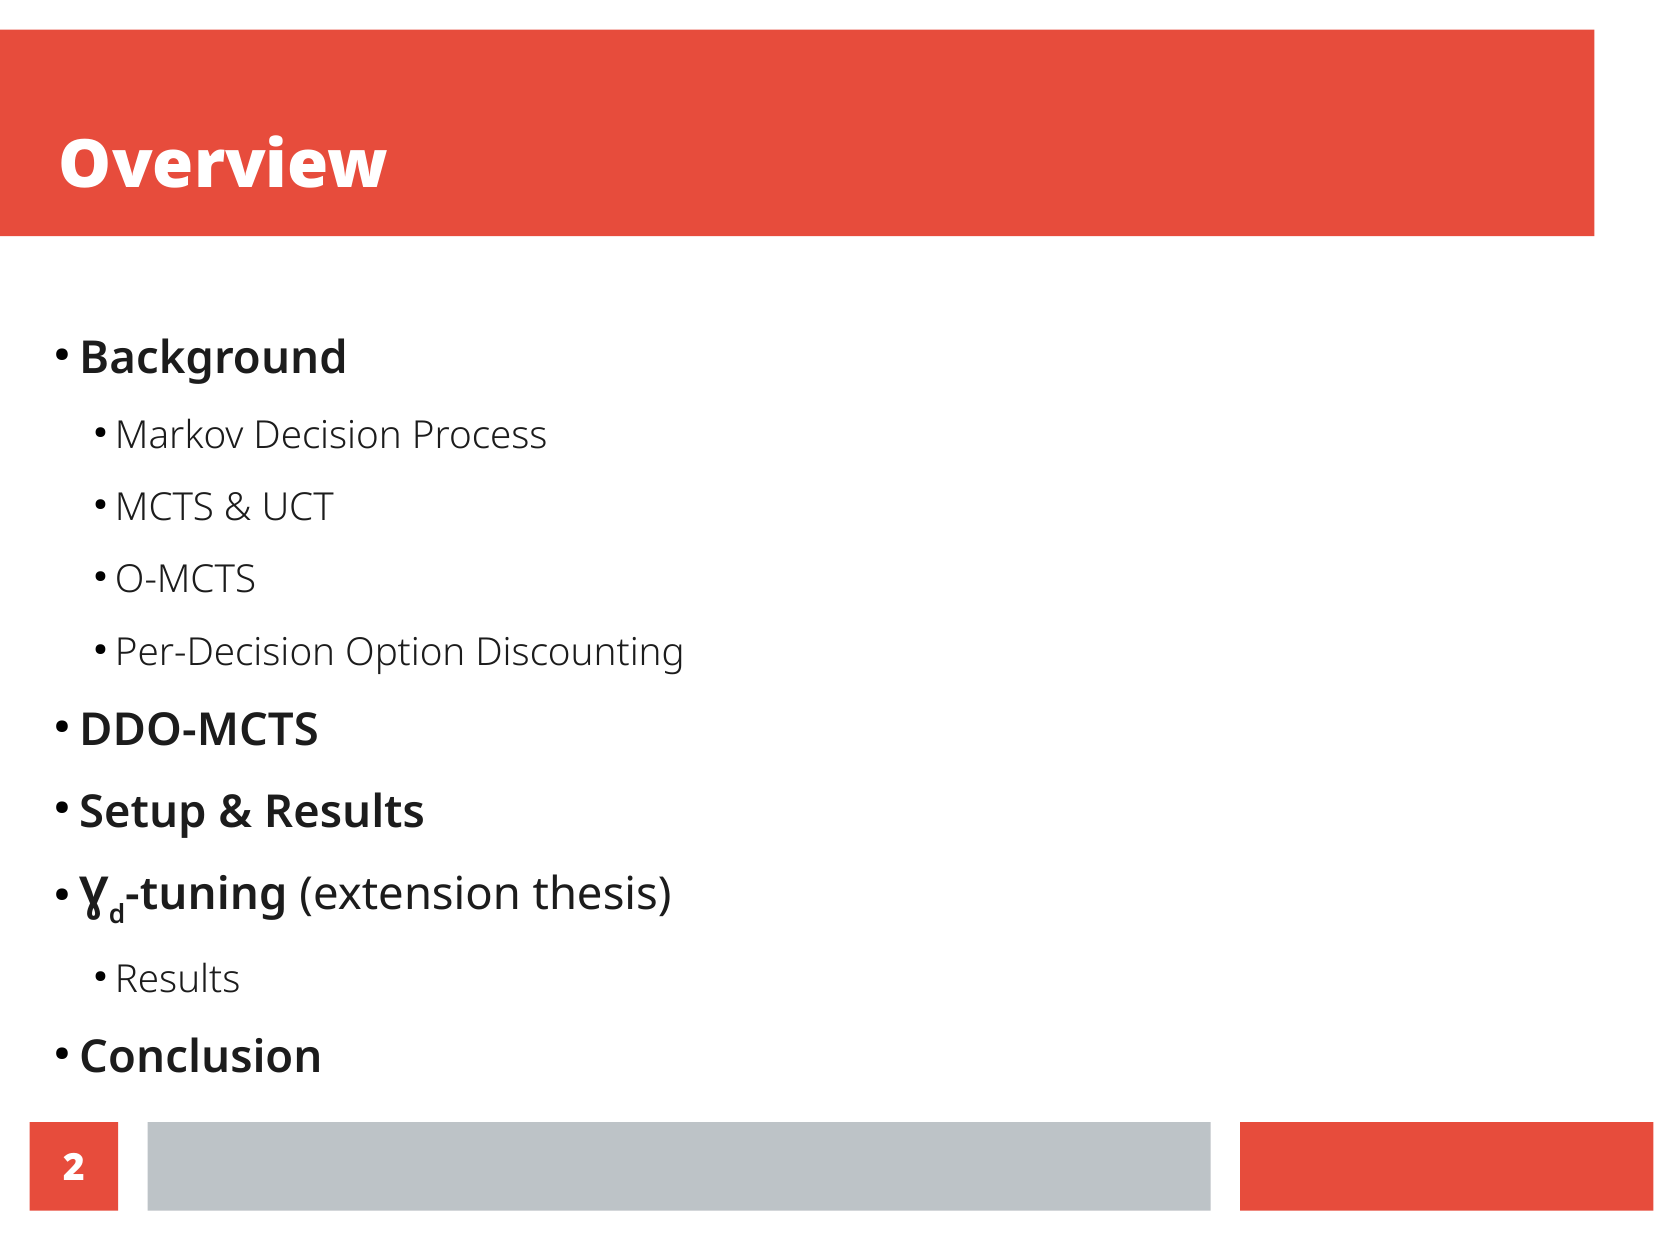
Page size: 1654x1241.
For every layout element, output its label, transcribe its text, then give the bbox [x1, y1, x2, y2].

title Overview [59, 59, 1595, 207]
list Background Markov Decision Process MCTS & UCT O-MCTS Per-Decision Option Discounting DDO-MCTS Setup & Results Ɣd-tuning (extension thesis) Results Conclusion [54, 324, 1561, 1093]
